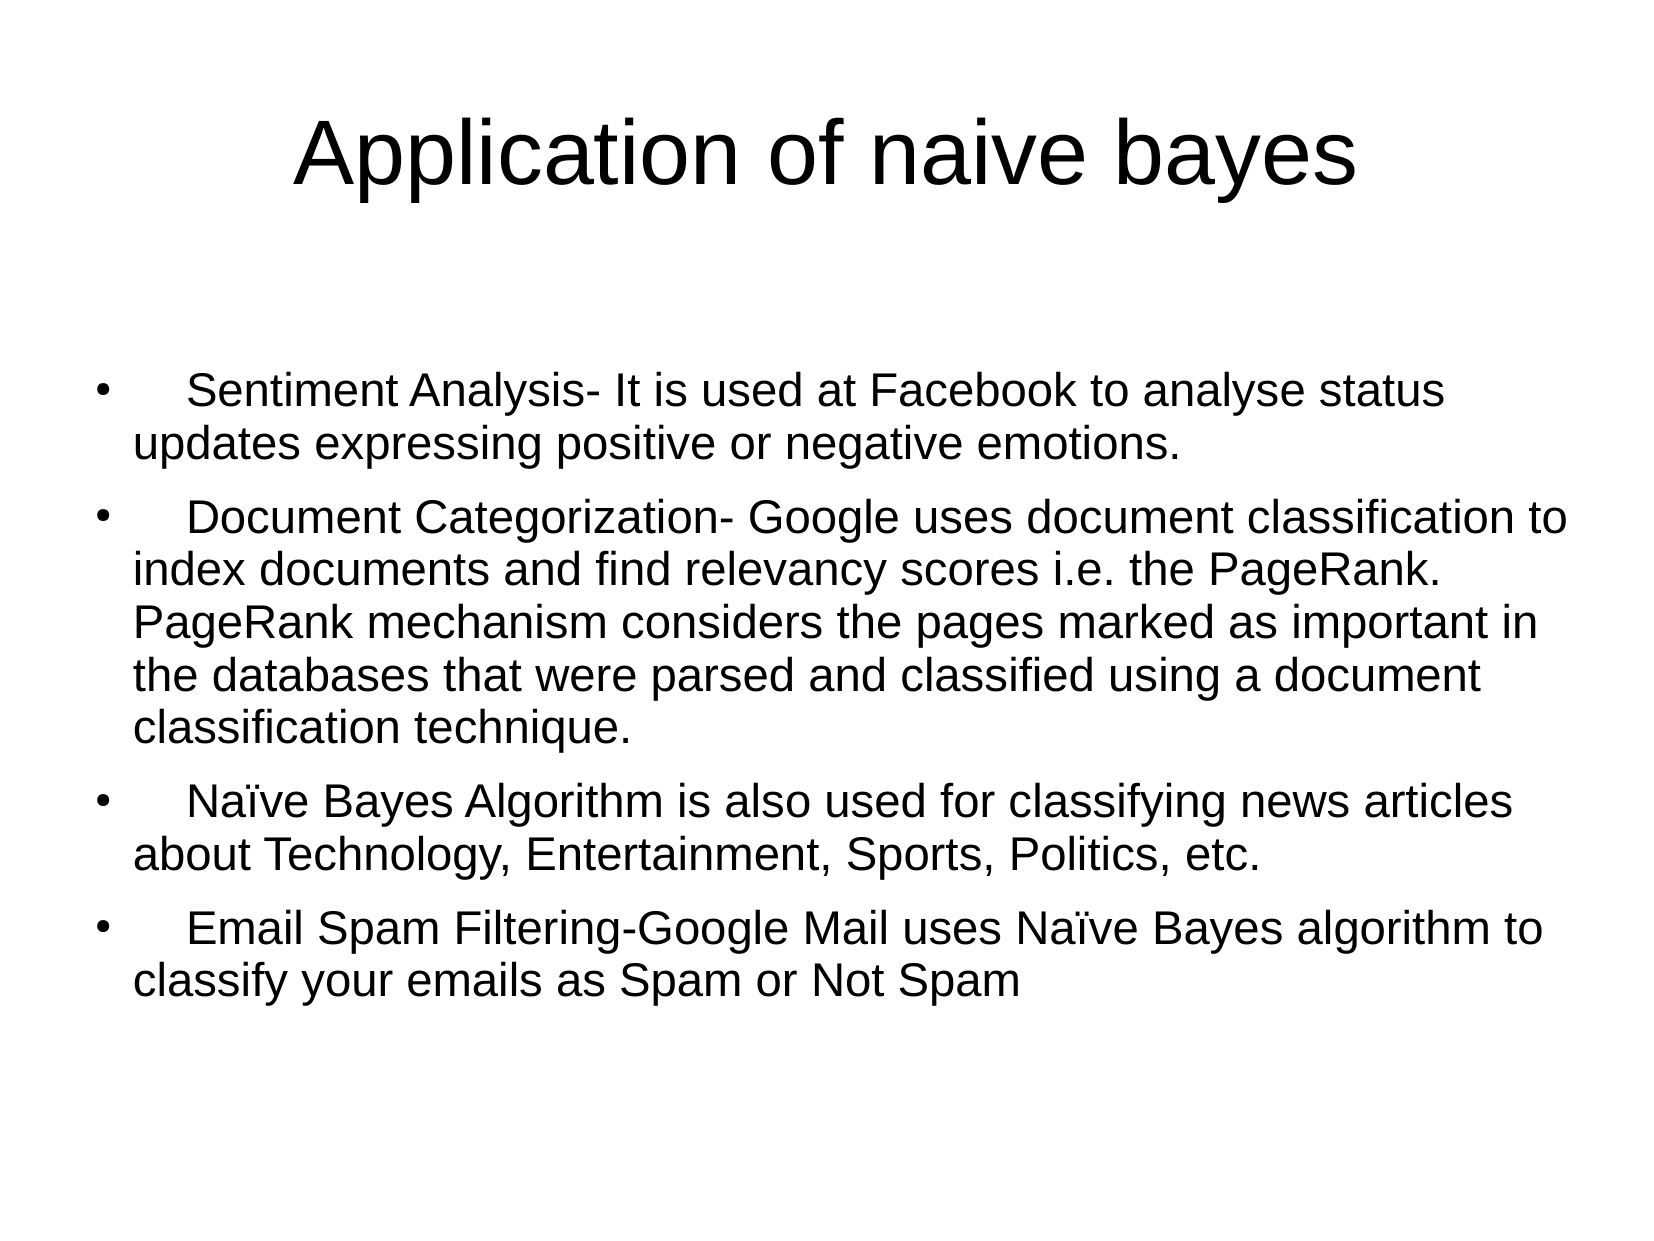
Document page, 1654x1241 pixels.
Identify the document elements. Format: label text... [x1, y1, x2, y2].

list Sentiment Analysis- It is used at Facebook to analyse status updates expressing positive or negative emotions. Document Categorization- Google uses document classification to index documents and find relevancy scores i.e. the PageRank. PageRank mechanism considers the pages marked as important in the databases that were parsed and classified using a document classification technique. Naïve Bayes Algorithm is also used for classifying news articles about Technology, Entertainment, Sports, Politics, etc. Email Spam Filtering-Google Mail uses Naïve Bayes algorithm to classify your emails as Spam or Not Spam [82, 290, 1571, 1010]
title Application of naive bayes [82, 49, 1571, 257]
